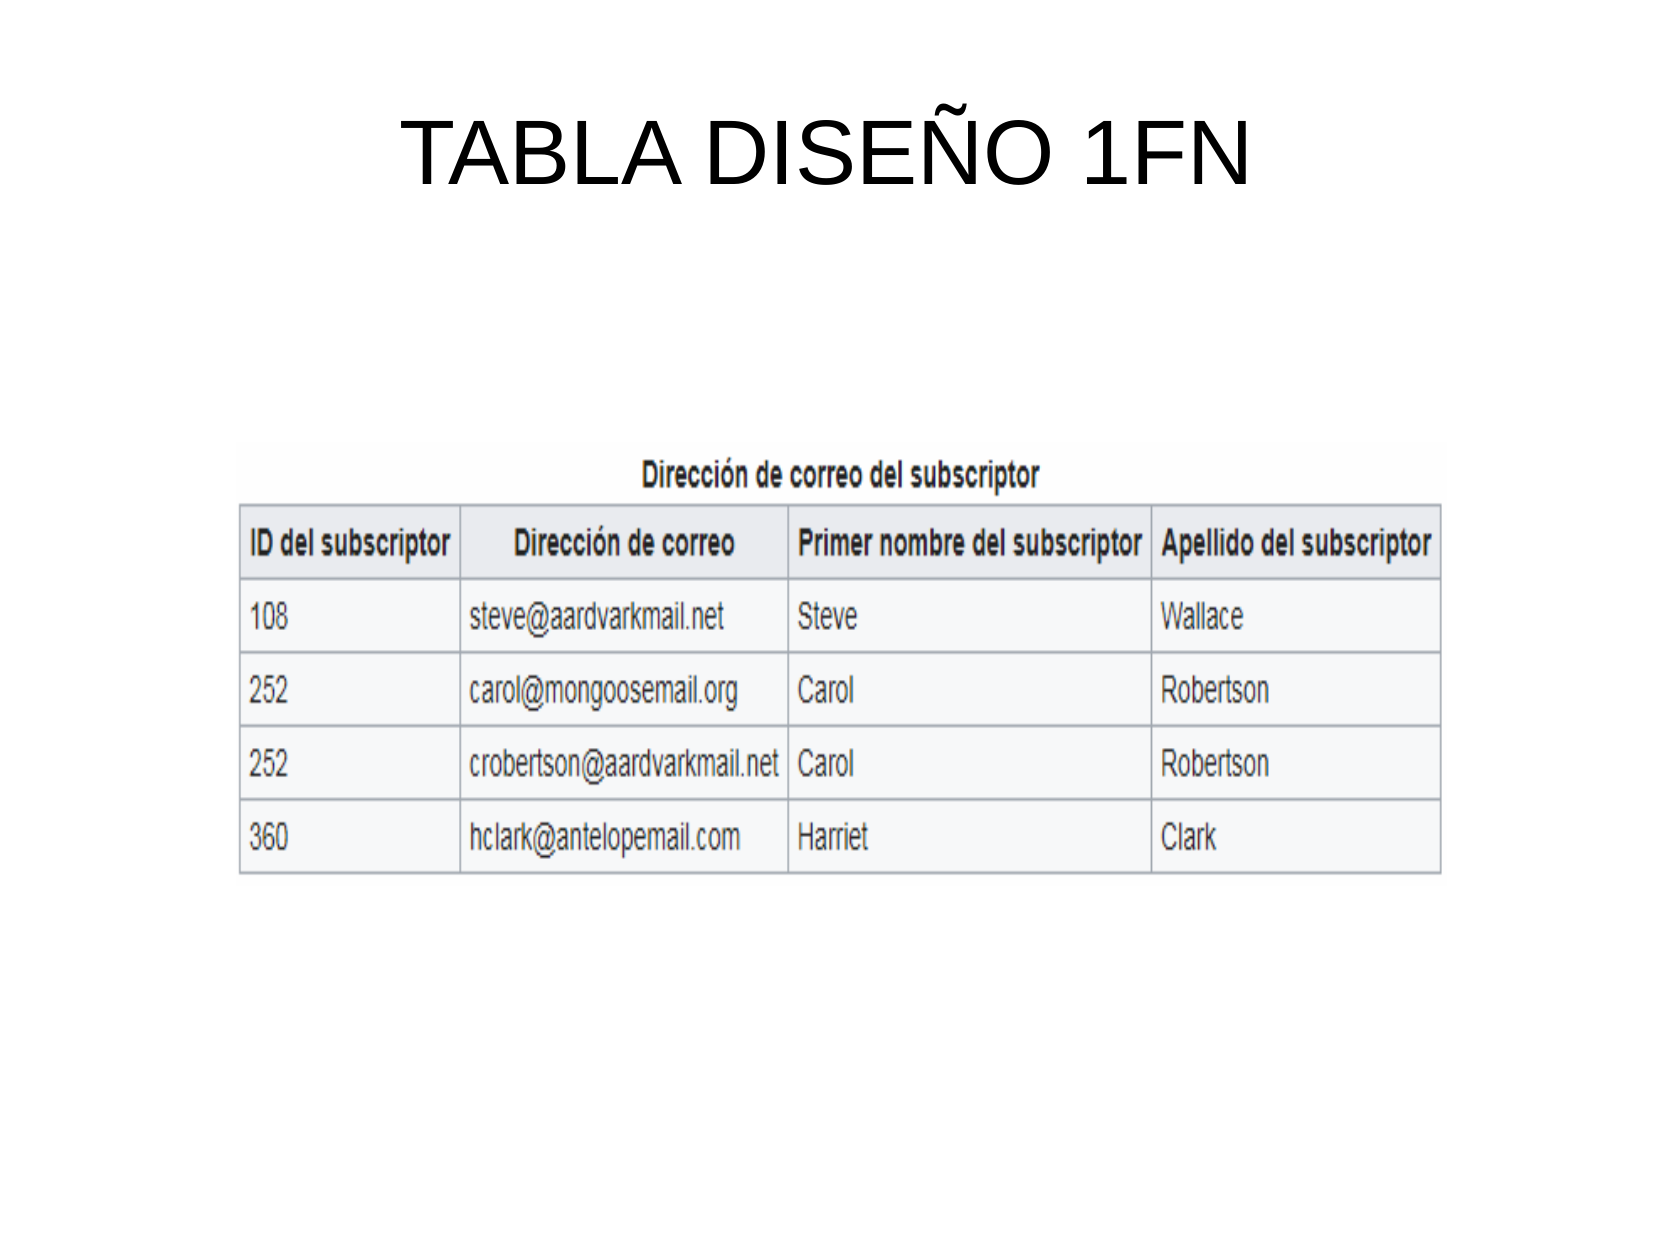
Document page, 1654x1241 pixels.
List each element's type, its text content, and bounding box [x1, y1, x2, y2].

picture [236, 442, 1447, 886]
title TABLA DISEÑO 1FN [82, 49, 1571, 257]
